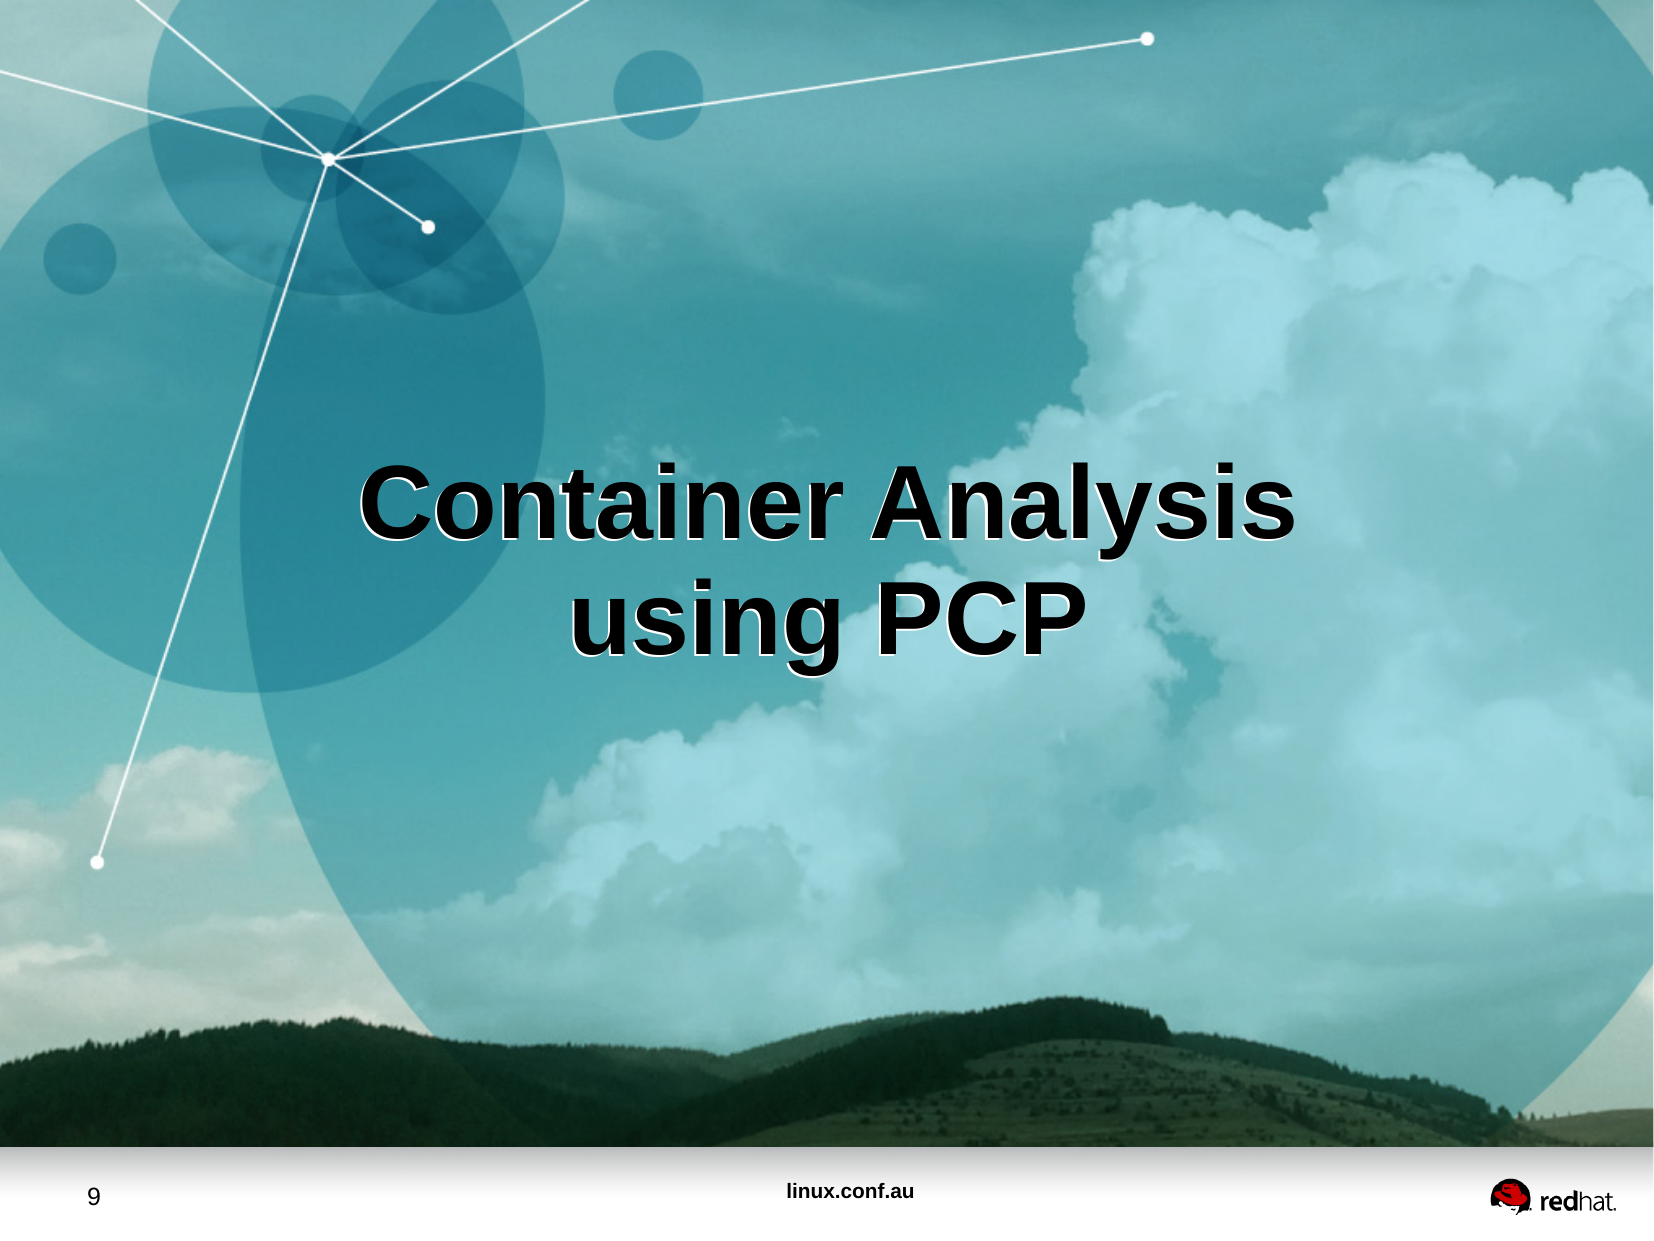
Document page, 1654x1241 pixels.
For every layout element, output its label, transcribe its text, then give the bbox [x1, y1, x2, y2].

title Container Analysis using PCP [84, 260, 1574, 861]
picture [0, 0, 1654, 1241]
